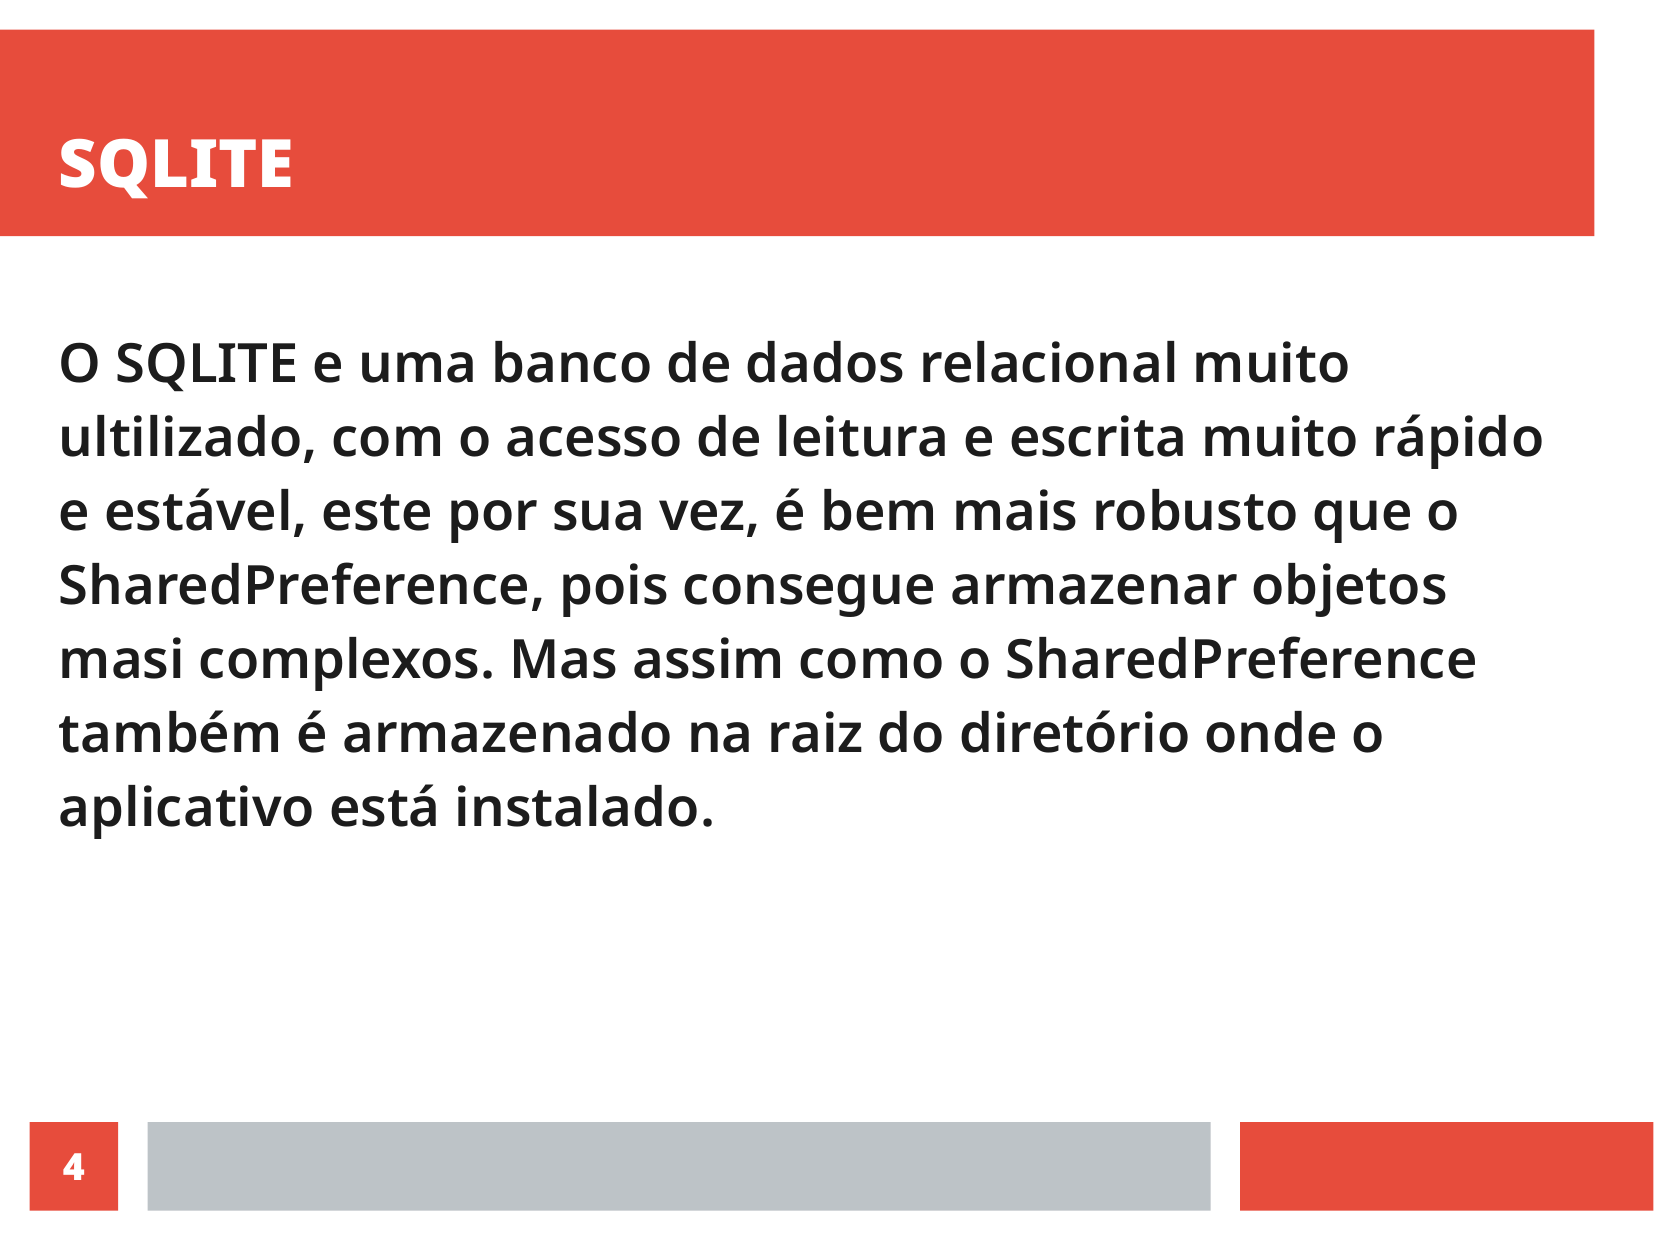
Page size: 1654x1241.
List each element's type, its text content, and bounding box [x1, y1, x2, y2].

list O SQLITE e uma banco de dados relacional muito ultilizado, com o acesso de leitura e escrita muito rápido e estável, este por sua vez, é bem mais robusto que o SharedPreference, pois consegue armazenar objetos masi complexos. Mas assim como o SharedPreference também é armazenado na raiz do diretório onde o aplicativo está instalado. [59, 324, 1565, 1093]
title SQLITE [59, 59, 1595, 207]
